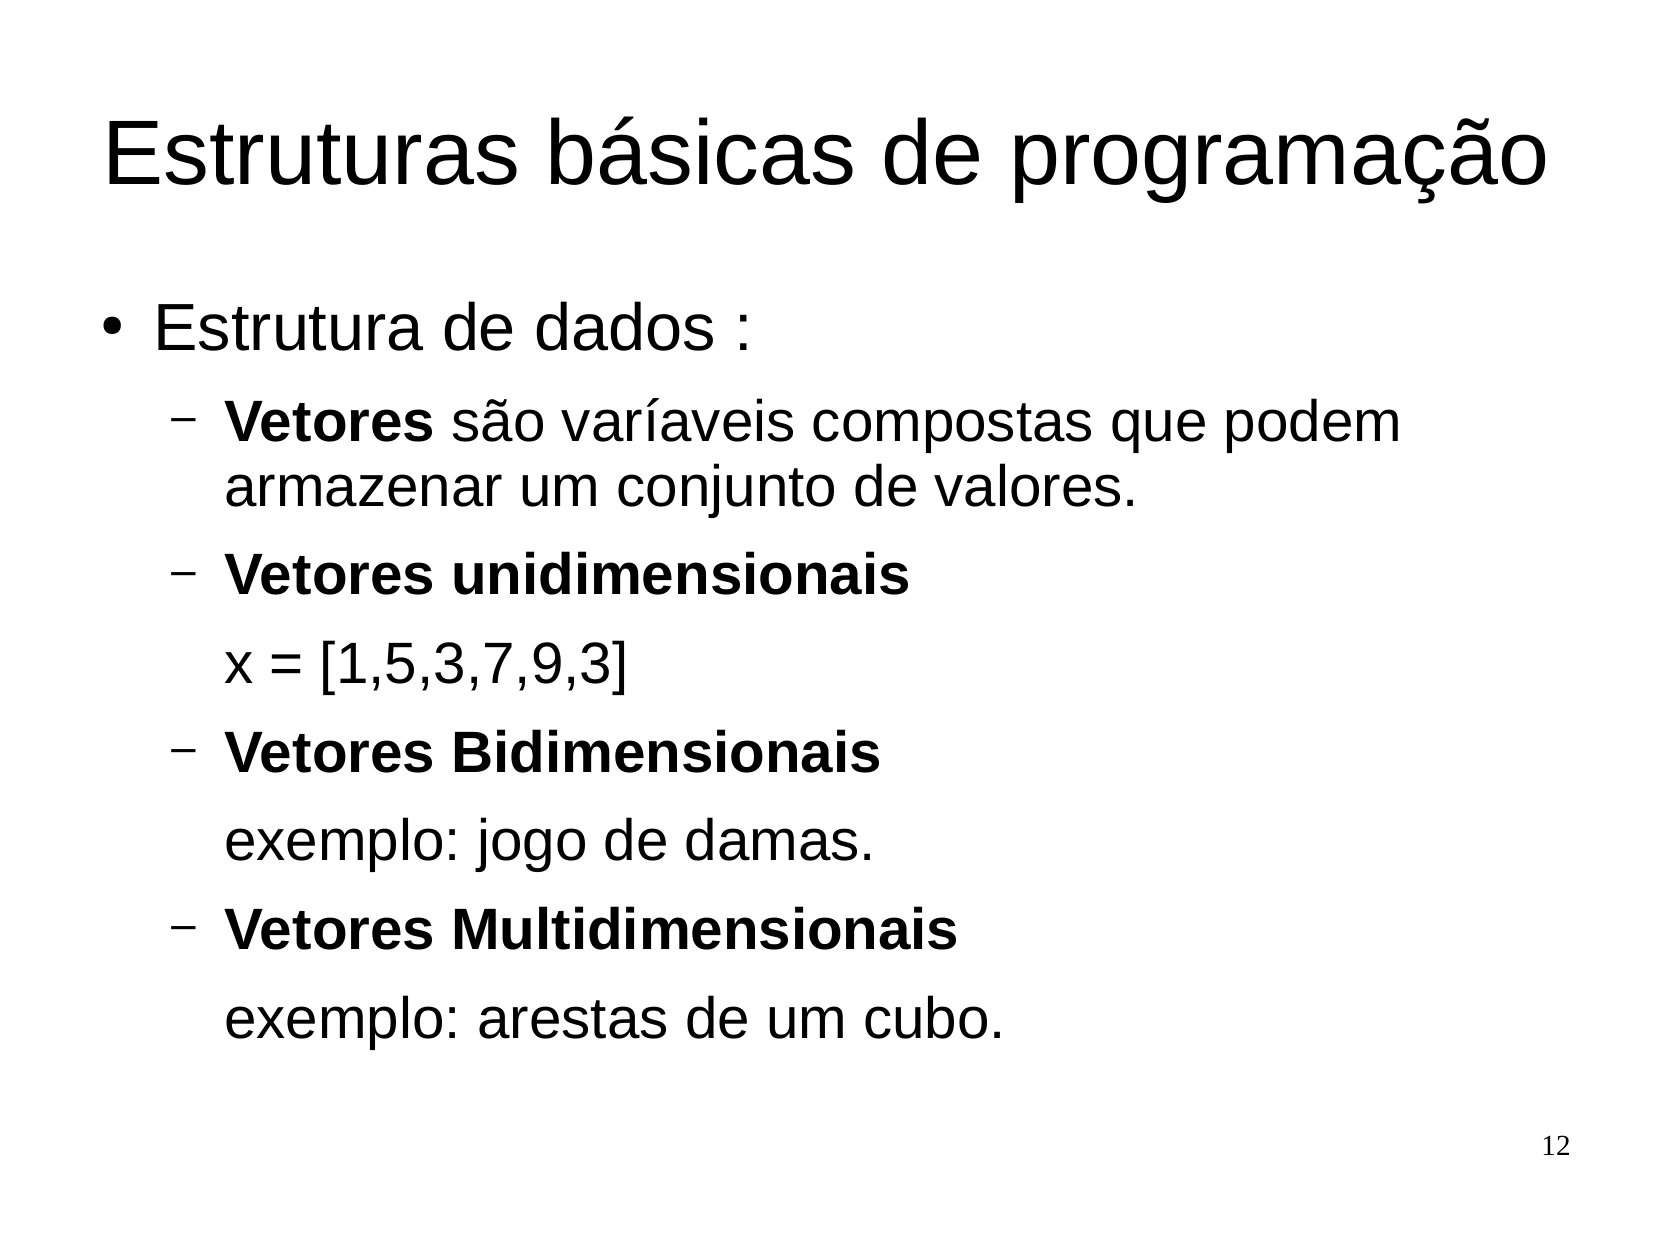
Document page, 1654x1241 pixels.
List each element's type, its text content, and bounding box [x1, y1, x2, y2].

list Estrutura de dados : Vetores são varíaveis compostas que podem armazenar um conjunto de valores. Vetores unidimensionais x = [1,5,3,7,9,3] Vetores Bidimensionais exemplo: jogo de damas. Vetores Multidimensionais exemplo: arestas de um cubo. [82, 290, 1571, 1186]
title Estruturas básicas de programação [82, 49, 1571, 257]
